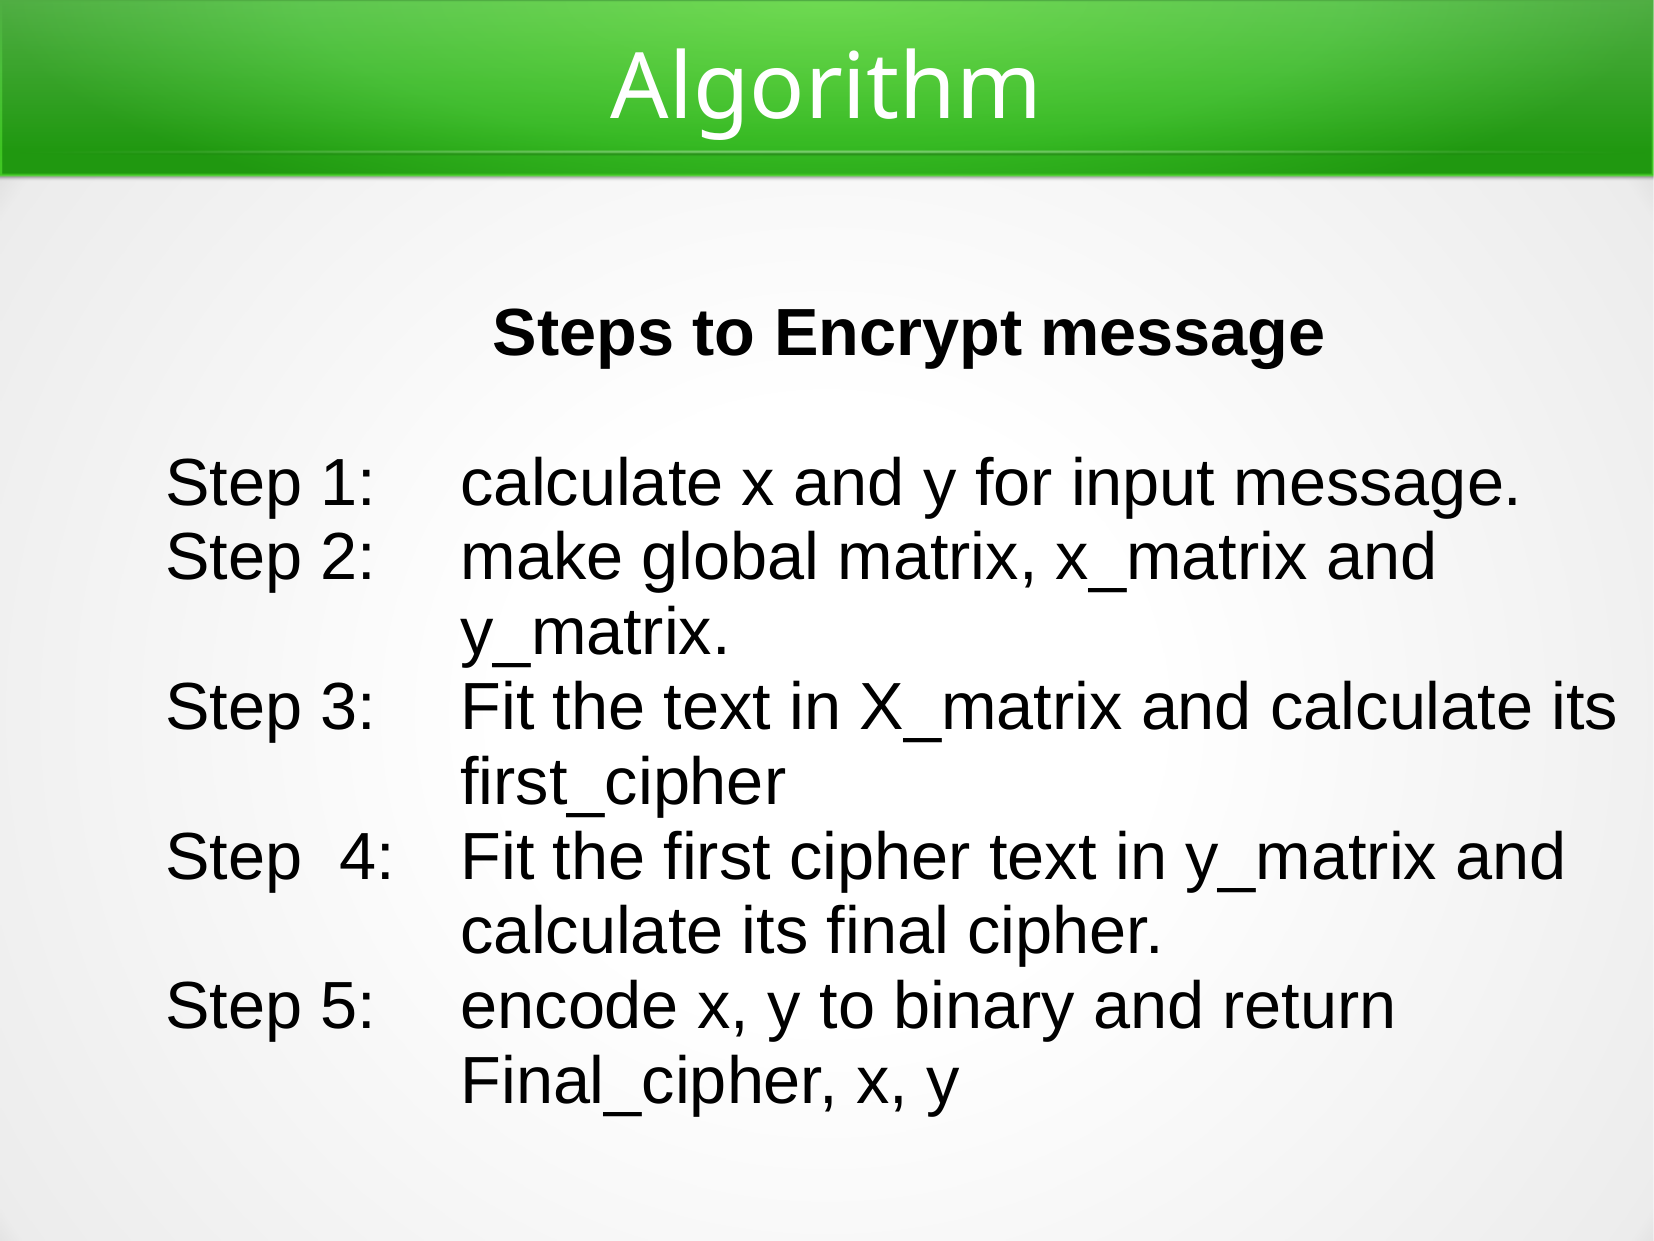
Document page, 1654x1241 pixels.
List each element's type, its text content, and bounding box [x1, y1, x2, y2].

subtitle Steps to Encrypt message Step 1: calculate x and y for input message. Step 2: make global matrix, x_matrix and y_matrix. Step 3: Fit the text in X_matrix and calculate its first_cipher Step 4: Fit the first cipher text in y_matrix and calculate its final cipher. Step 5: encode x, y to binary and return Final_cipher, x, y [165, 295, 1654, 1118]
picture [0, 0, 1654, 1241]
title Algorithm [82, 11, 1571, 154]
